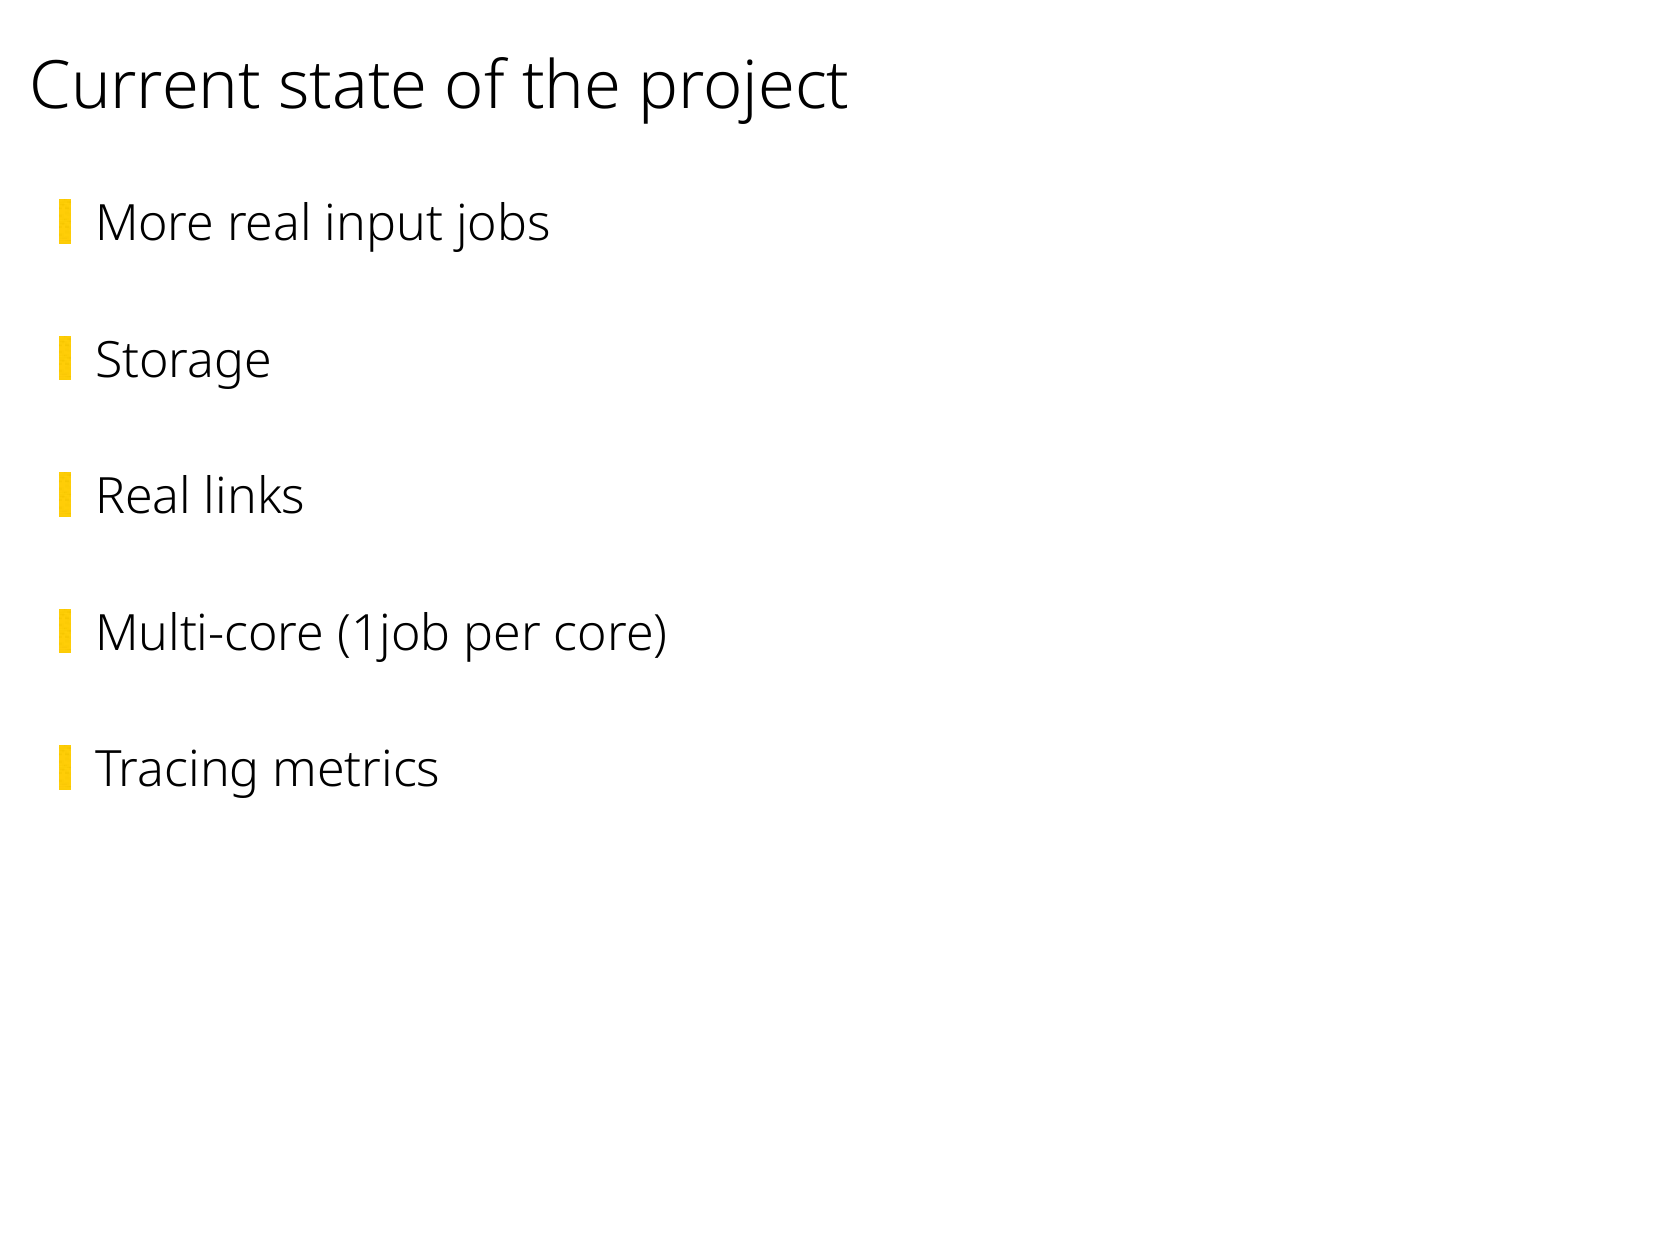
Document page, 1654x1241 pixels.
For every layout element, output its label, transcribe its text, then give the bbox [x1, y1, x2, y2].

text_box Current state of the project [14, 29, 1635, 128]
text_box More real input jobs Storage Real links Multi-core (1job per core) Tracing metrics [44, 179, 1575, 1065]
